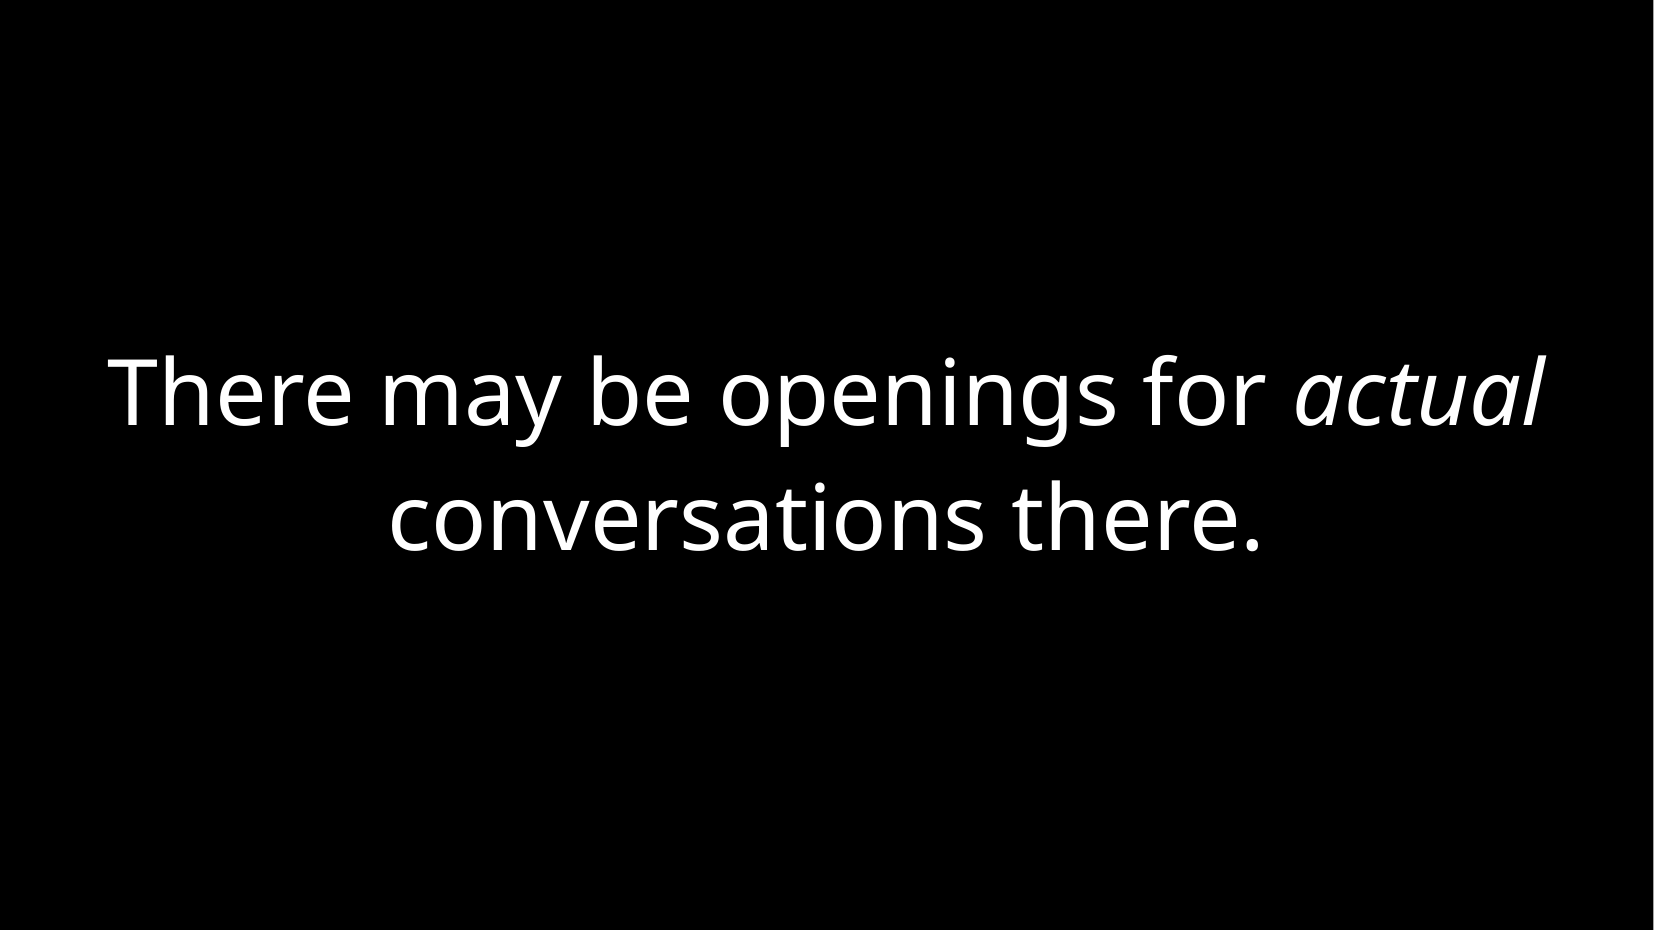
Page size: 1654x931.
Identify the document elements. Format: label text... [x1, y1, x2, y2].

title There may be openings for actual conversations there. [82, 341, 1571, 564]
